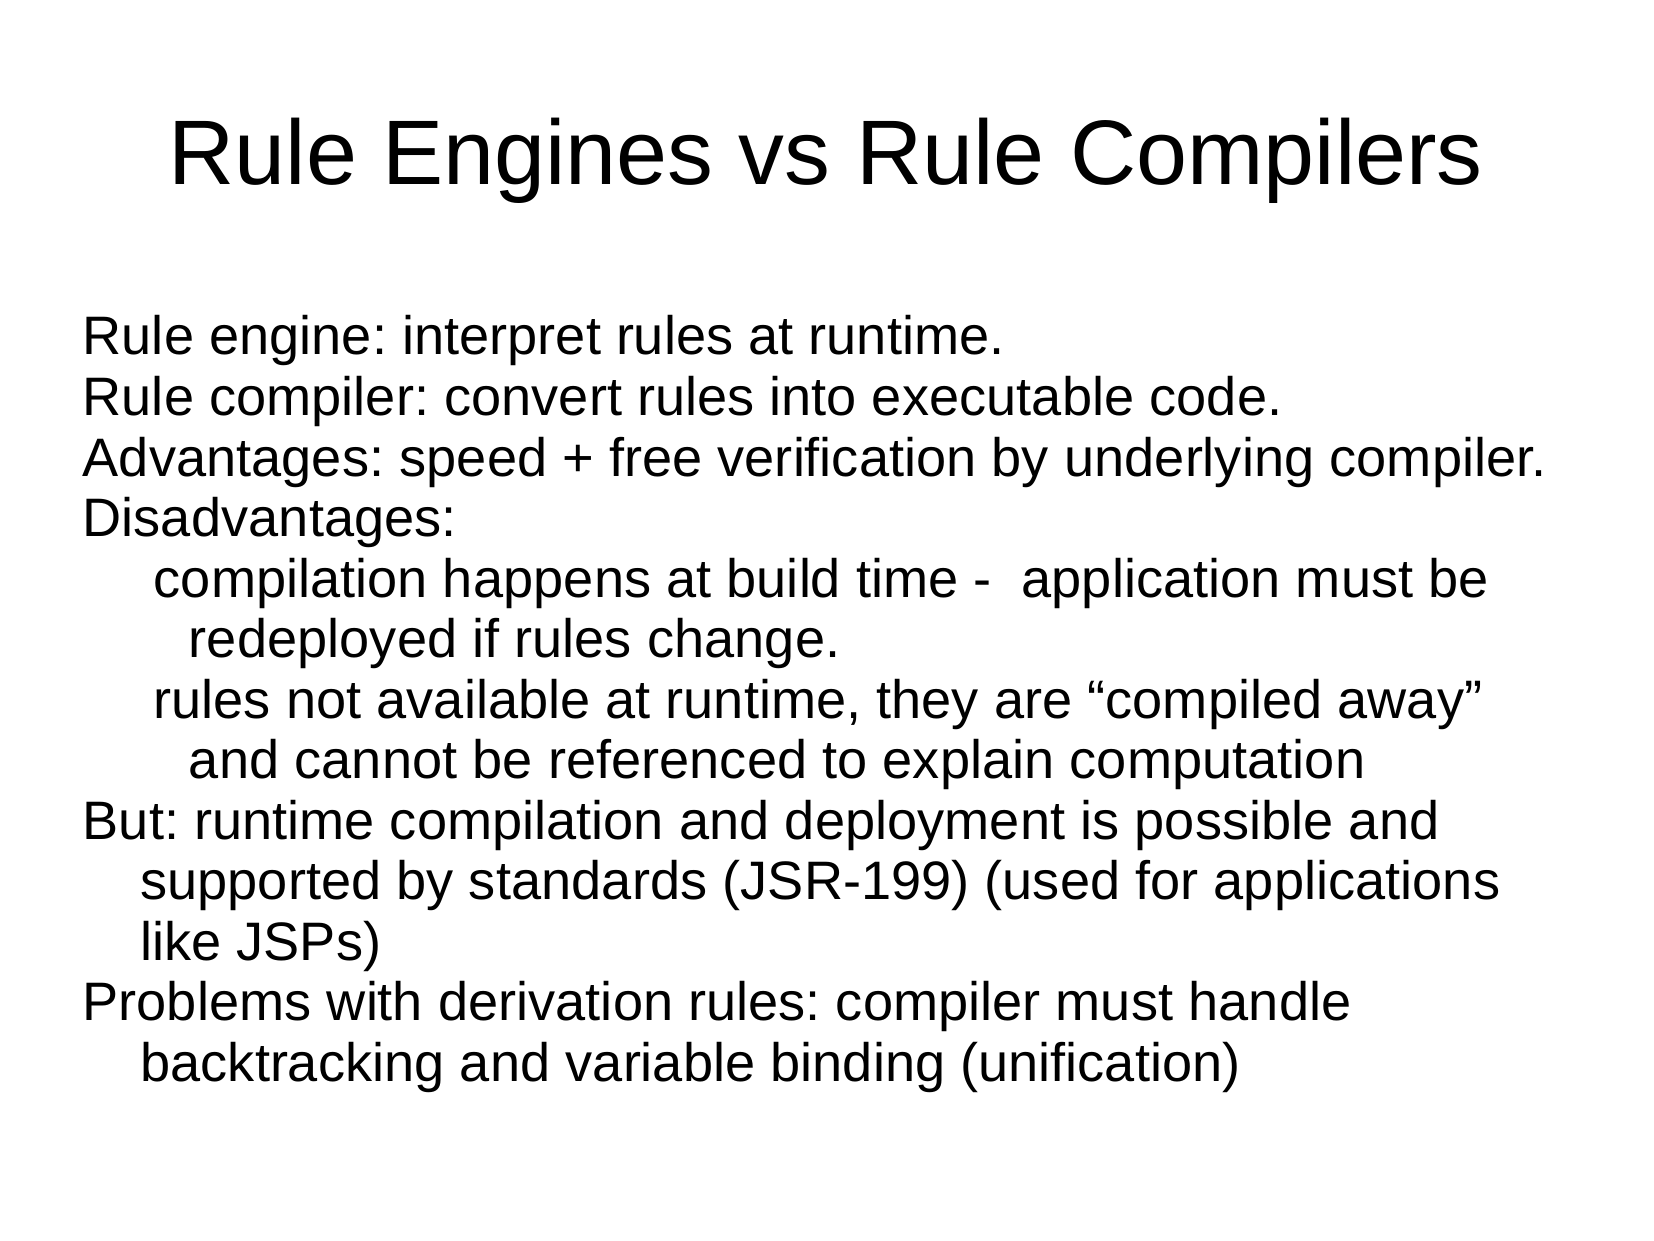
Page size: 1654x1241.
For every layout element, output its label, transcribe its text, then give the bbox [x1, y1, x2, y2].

subtitle Rule engine: interpret rules at runtime. Rule compiler: convert rules into executable code. Advantages: speed + free verification by underlying compiler. Disadvantages: compilation happens at build time - application must be redeployed if rules change. rules not available at runtime, they are “compiled away” and cannot be referenced to explain computation But: runtime compilation and deployment is possible and supported by standards (JSR-199) (used for applications like JSPs) Problems with derivation rules: compiler must handle backtracking and variable binding (unification) [82, 275, 1571, 1124]
title Rule Engines vs Rule Compilers [82, 49, 1571, 257]
